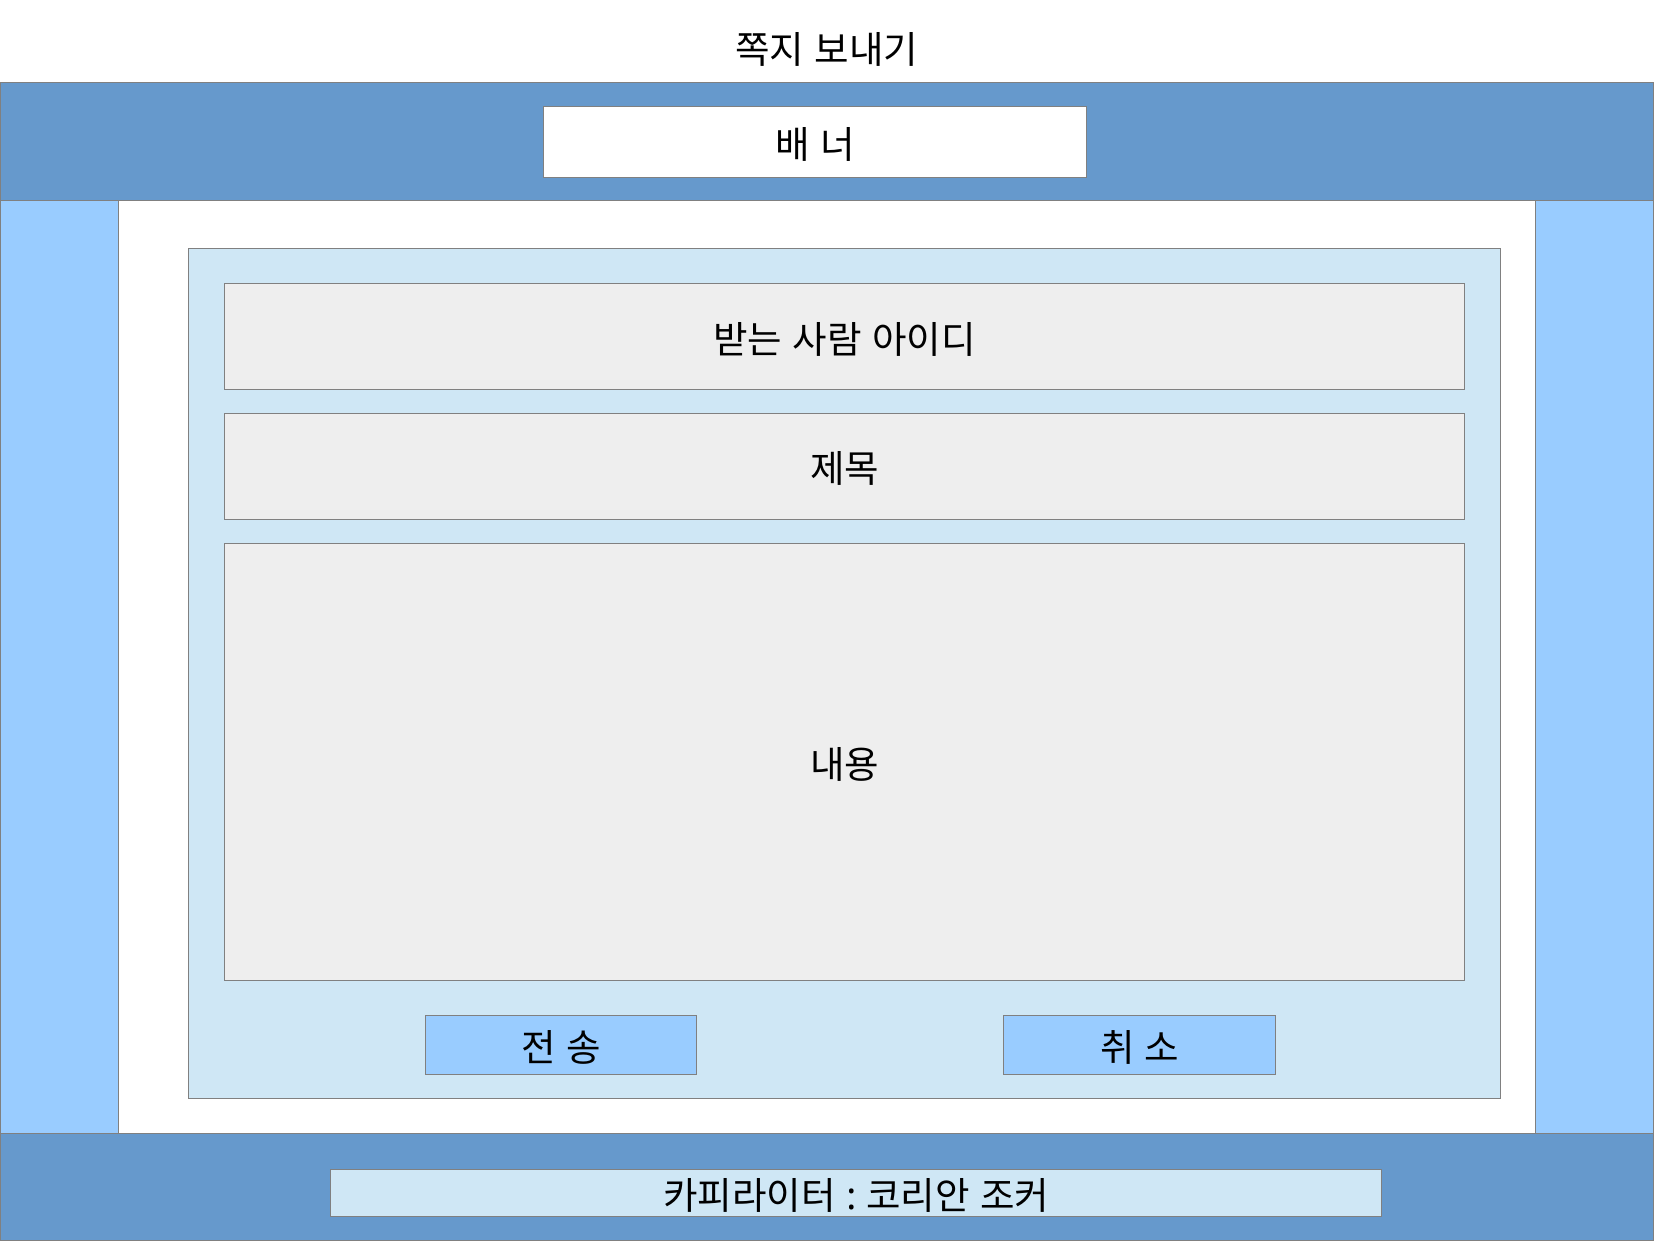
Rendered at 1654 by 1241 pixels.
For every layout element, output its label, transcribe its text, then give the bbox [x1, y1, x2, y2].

text_box [0, 82, 1654, 1241]
text_box 내용 [224, 543, 1465, 981]
text_box 쪽지 보내기 [602, 13, 1052, 71]
text_box 제목 [224, 413, 1465, 520]
text_box 전 송 [425, 1015, 697, 1075]
text_box 받는 사람 아이디 [224, 283, 1465, 390]
text_box 카피라이터 : 코리안 조커 [330, 1169, 1382, 1217]
text_box 배 너 [543, 106, 1087, 178]
text_box 취 소 [1003, 1015, 1276, 1075]
